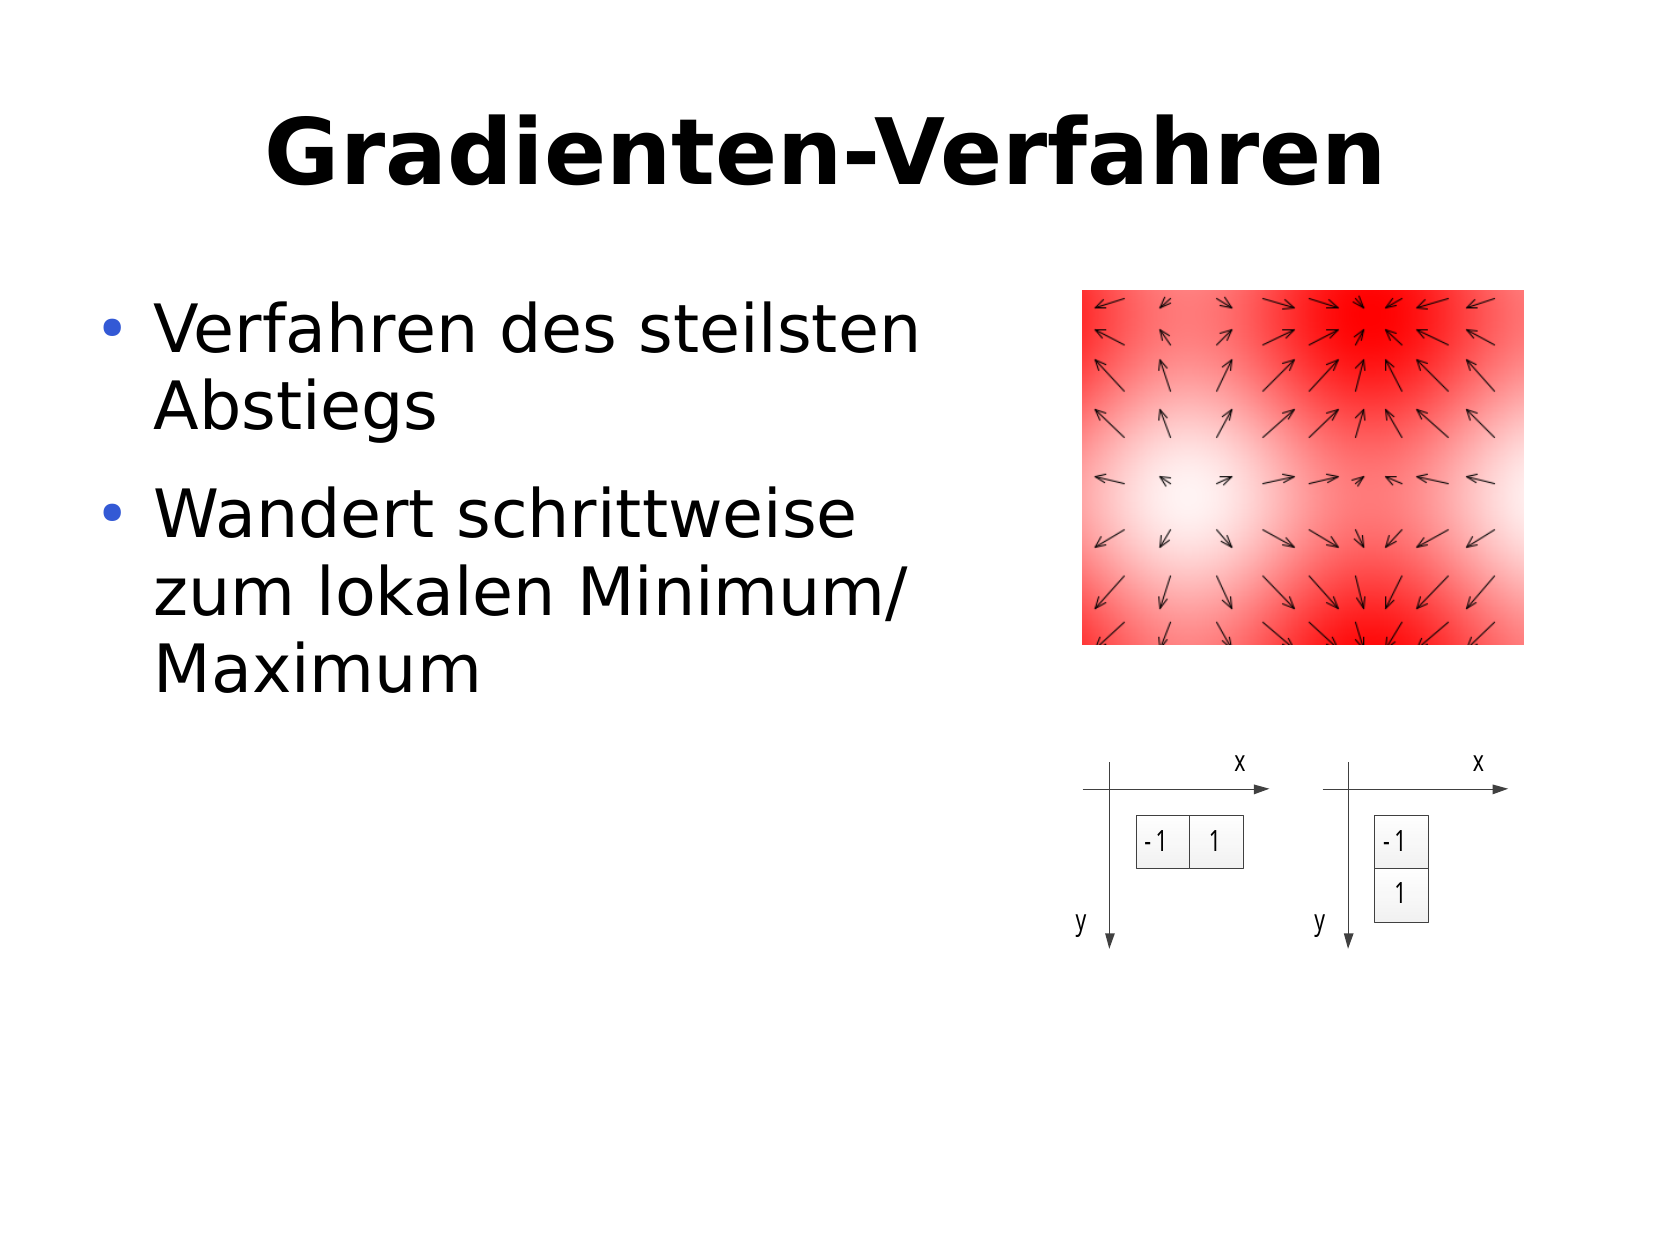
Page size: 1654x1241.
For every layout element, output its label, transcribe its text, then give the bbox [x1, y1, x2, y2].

picture [1072, 738, 1511, 951]
title Gradienten-Verfahren [82, 49, 1571, 257]
picture [1082, 290, 1524, 645]
list Verfahren des steilsten Abstiegs Wandert schrittweise zum lokalen Minimum/ Maximum [82, 290, 1538, 1010]
